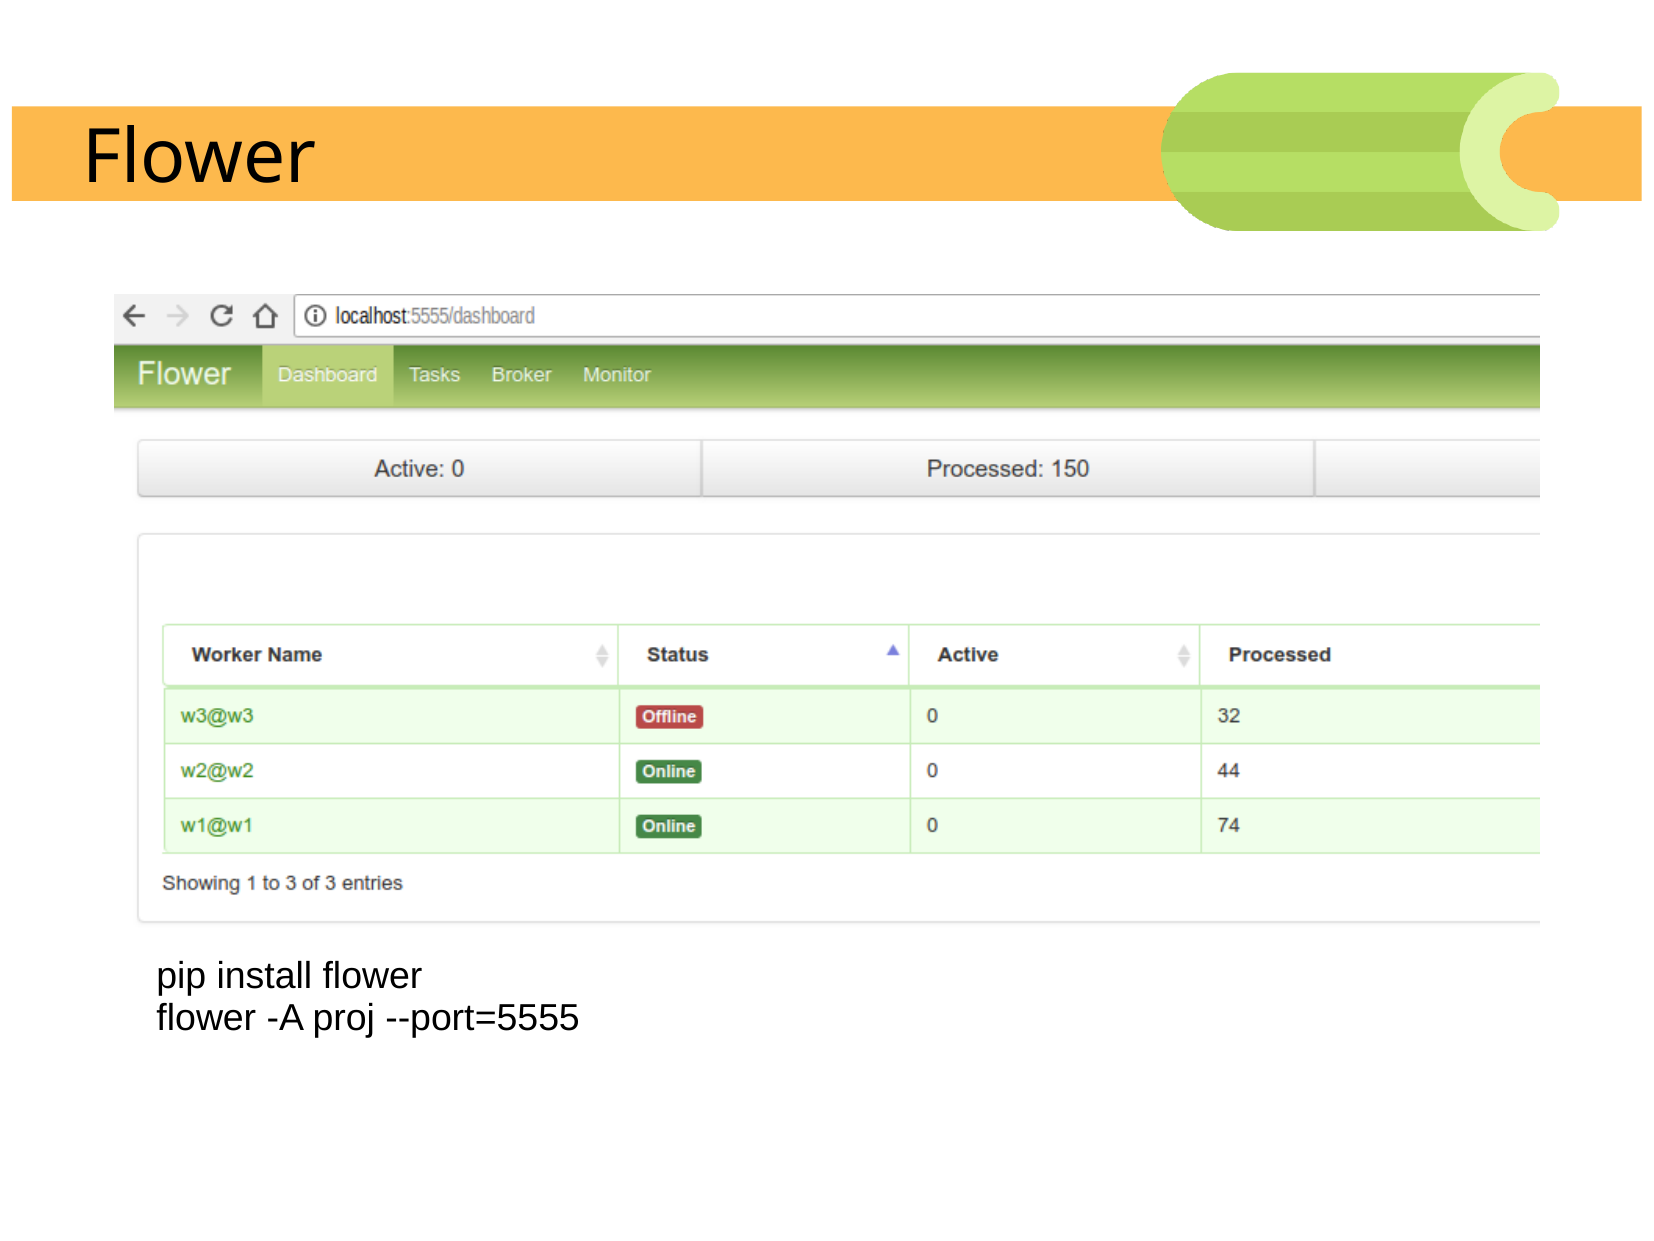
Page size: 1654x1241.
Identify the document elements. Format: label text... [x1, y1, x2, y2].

title Flower [82, 94, 1264, 213]
picture [114, 0, 1560, 948]
text_box pip install flower flower -A proj --port=5555 [141, 947, 1524, 1047]
